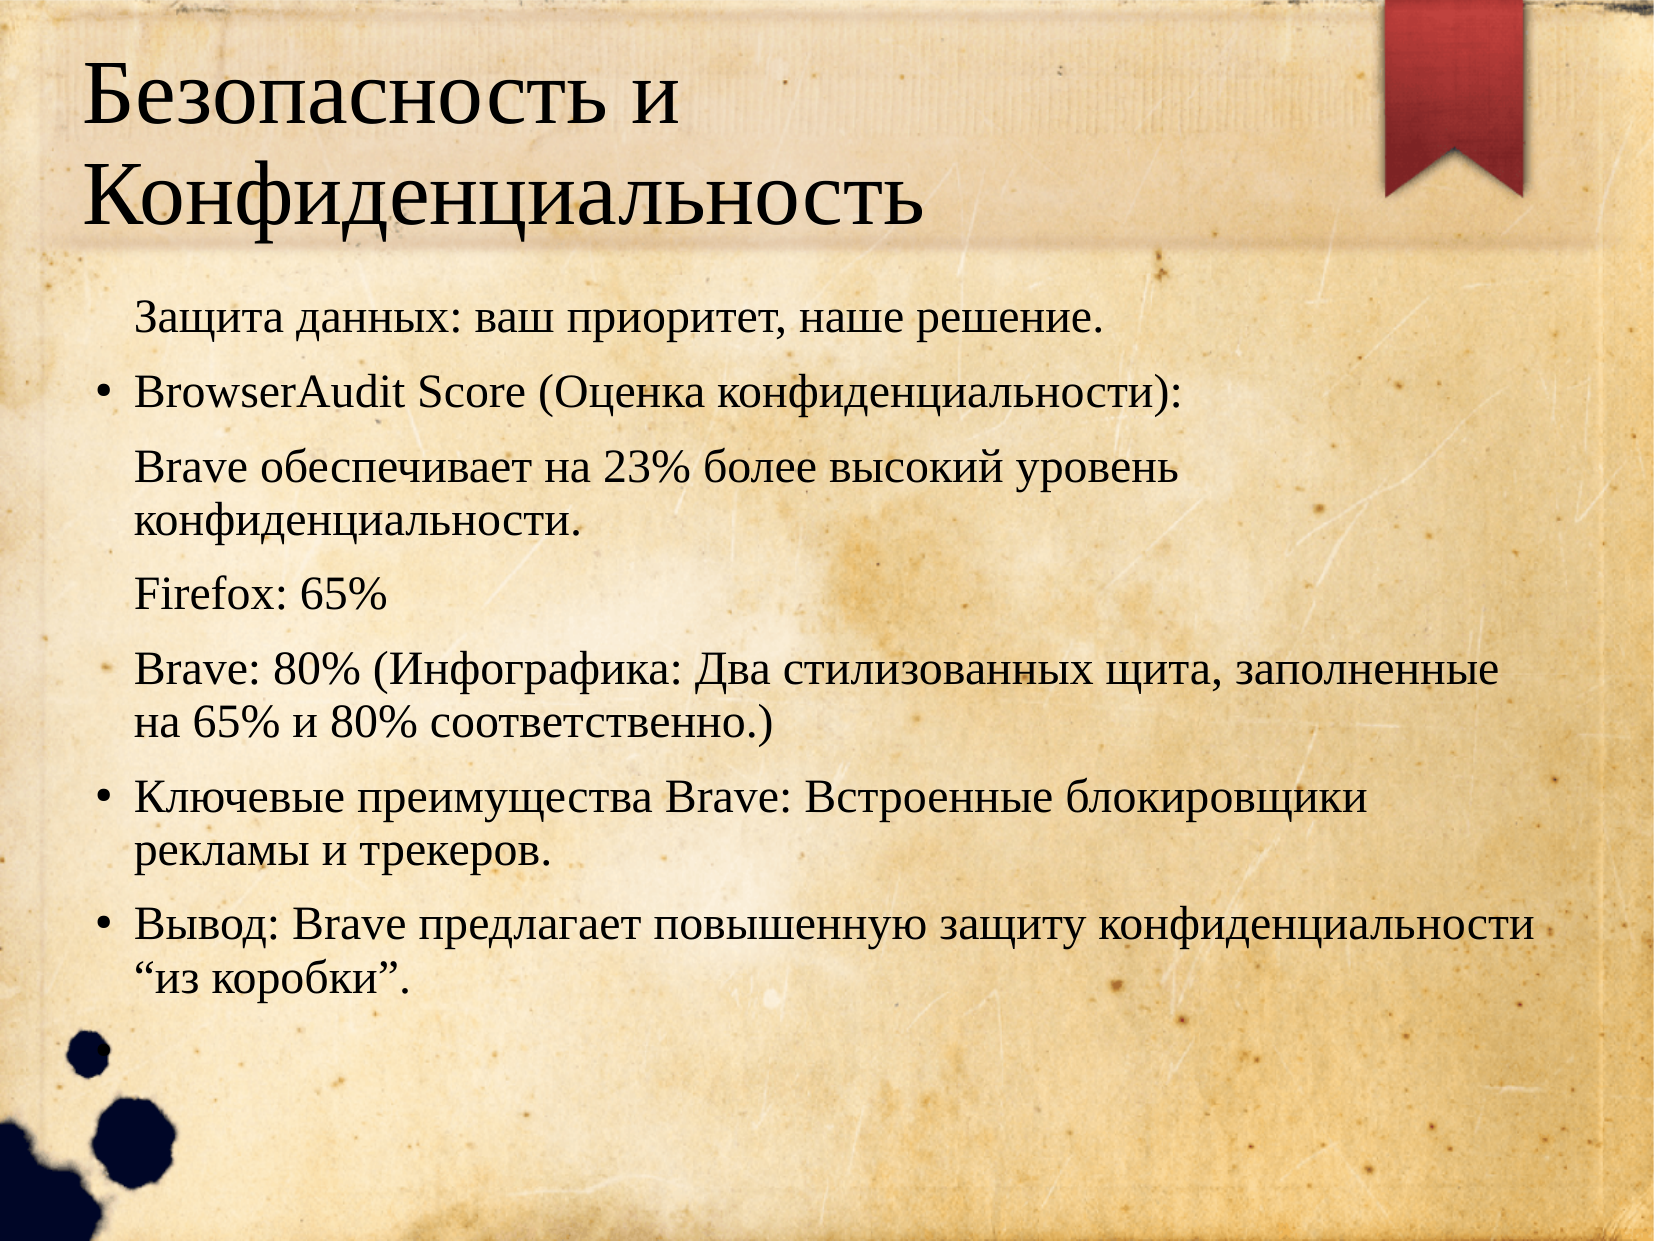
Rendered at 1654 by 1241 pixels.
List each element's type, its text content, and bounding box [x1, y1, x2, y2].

title Безопасность и Конфиденциальность [82, 41, 1347, 245]
list Защита данных: ваш приоритет, наше решение. BrowserAudit Score (Оценка конфиденциальности): Brave обеспечивает на 23% более высокий уровень конфиденциальности. Firefox: 65% Brave: 80% (Инфографика: Два стилизованных щита, заполненные на 65% и 80% соответственно.) Ключевые преимущества Brave: Встроенные блокировщики рекламы и трекеров. Вывод: Brave предлагает повышенную защиту конфиденциальности “из коробки”. [82, 290, 1538, 1010]
picture [0, 0, 1654, 1241]
